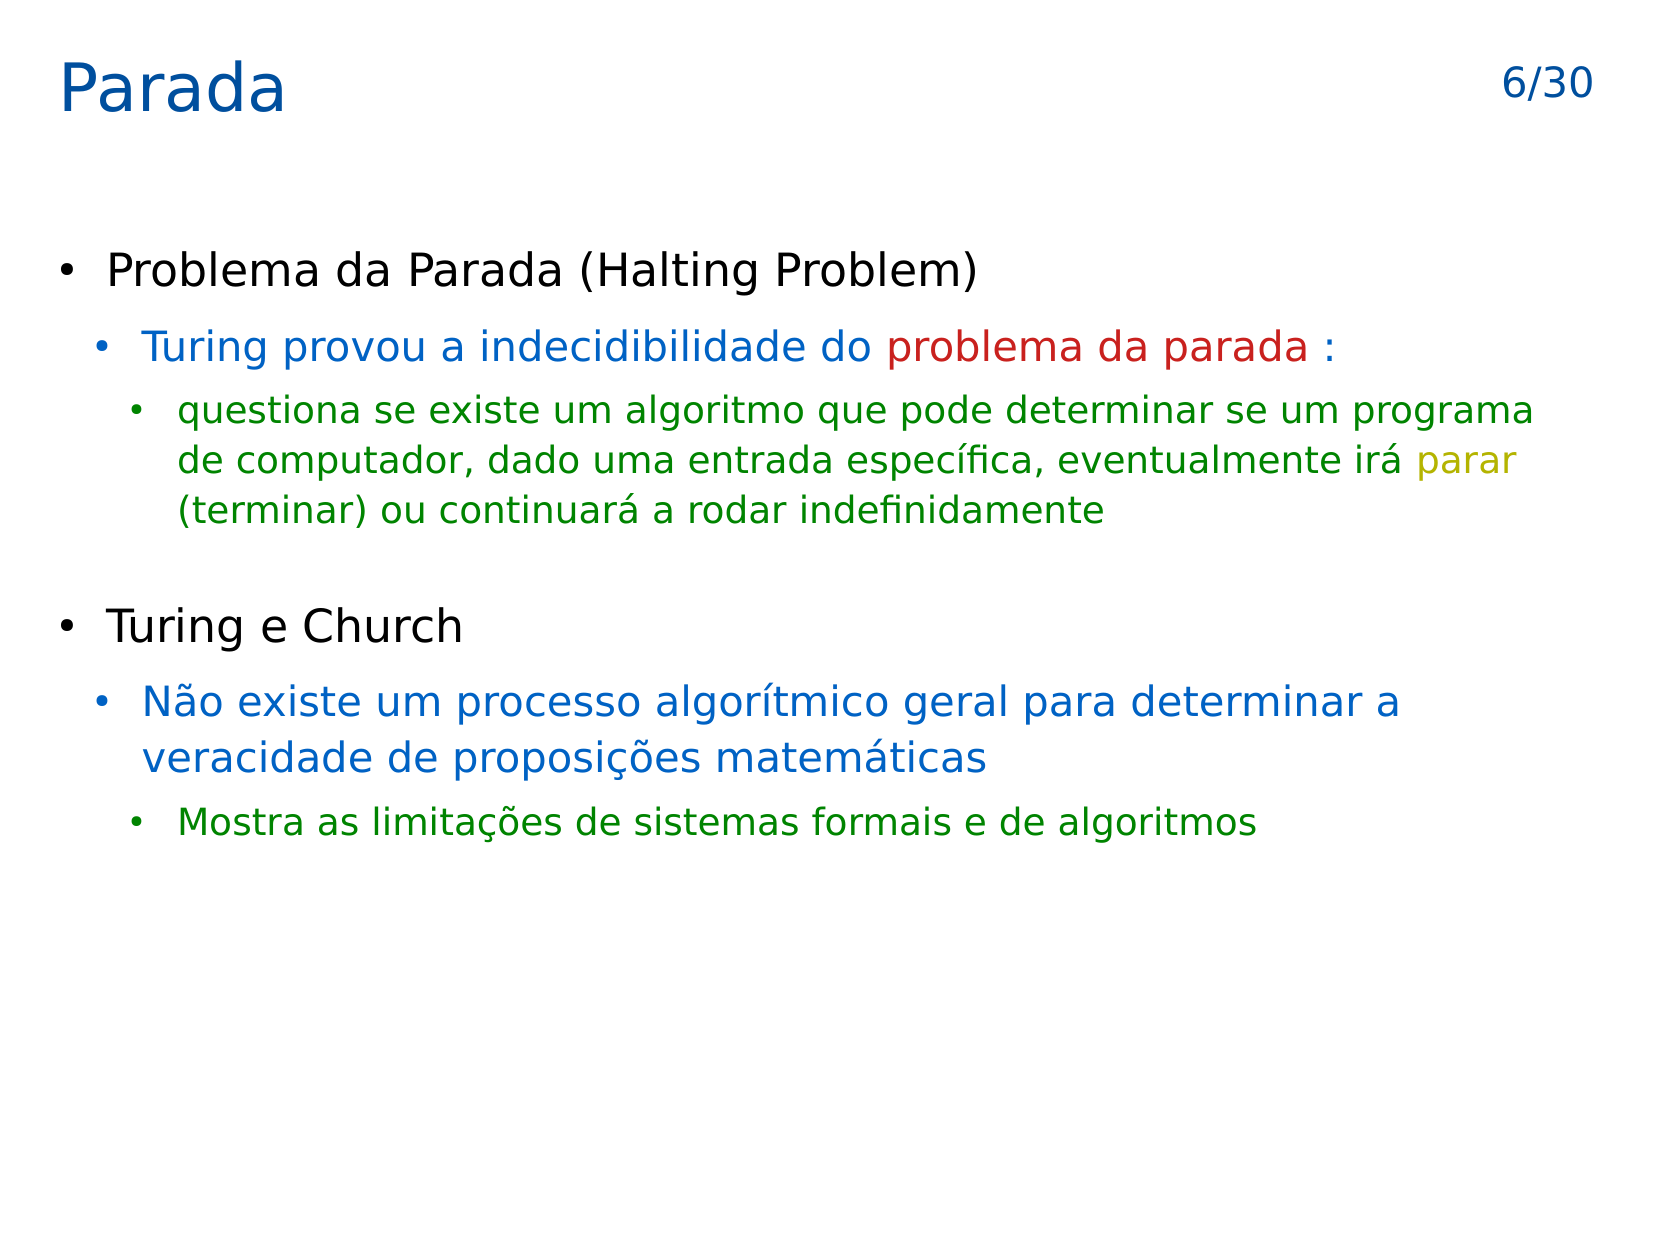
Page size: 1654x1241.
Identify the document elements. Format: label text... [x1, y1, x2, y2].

list Problema da Parada (Halting Problem) Turing provou a indecidibilidade do problema da parada : questiona se existe um algoritmo que pode determinar se um programa de computador, dado uma entrada específica, eventualmente irá parar (terminar) ou continuará a rodar indefinidamente Turing e Church Não existe um processo algorítmico geral para determinar a veracidade de proposições matemáticas Mostra as limitações de sistemas formais e de algoritmos [59, 236, 1595, 1211]
title Parada [59, 29, 1625, 148]
